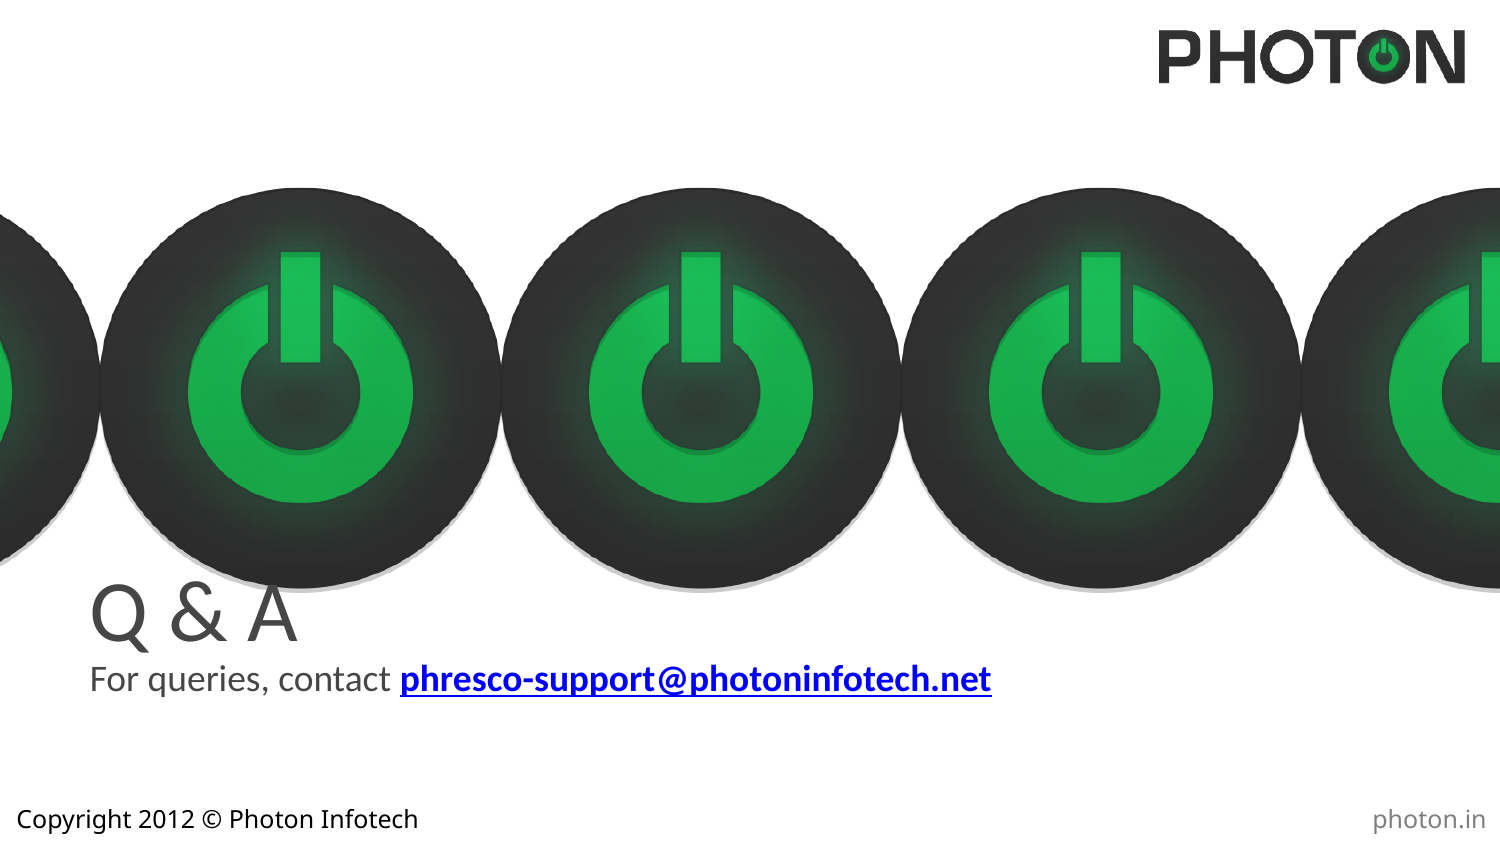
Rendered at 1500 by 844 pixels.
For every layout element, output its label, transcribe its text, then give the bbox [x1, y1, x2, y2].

picture [1149, 24, 1471, 89]
picture [0, 180, 1500, 597]
title Q & A For queries, contact phresco-support@photoninfotech.net [75, 628, 1500, 844]
picture [106, 591, 131, 597]
